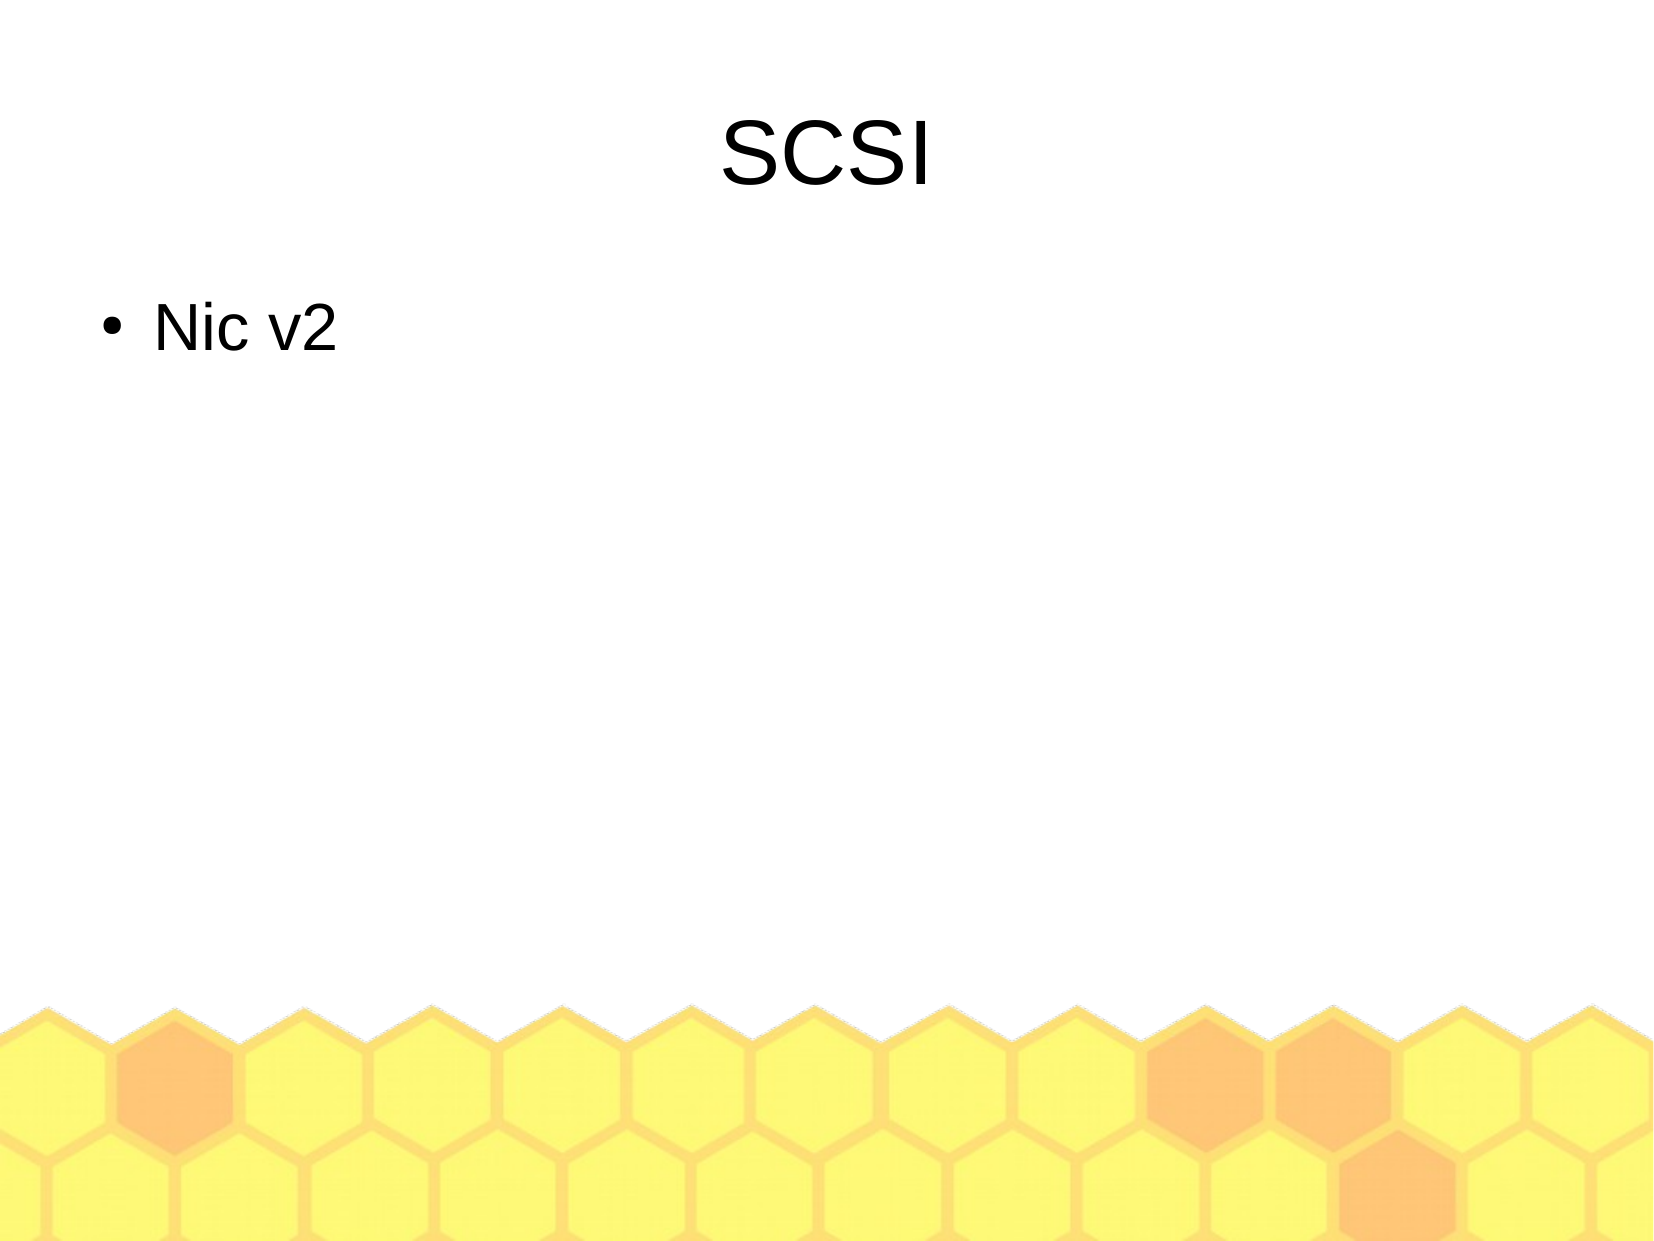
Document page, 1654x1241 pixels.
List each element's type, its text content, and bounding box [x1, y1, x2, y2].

list Nic v2 [82, 290, 1571, 1010]
picture [0, 1001, 1654, 1241]
title SCSI [82, 49, 1571, 257]
